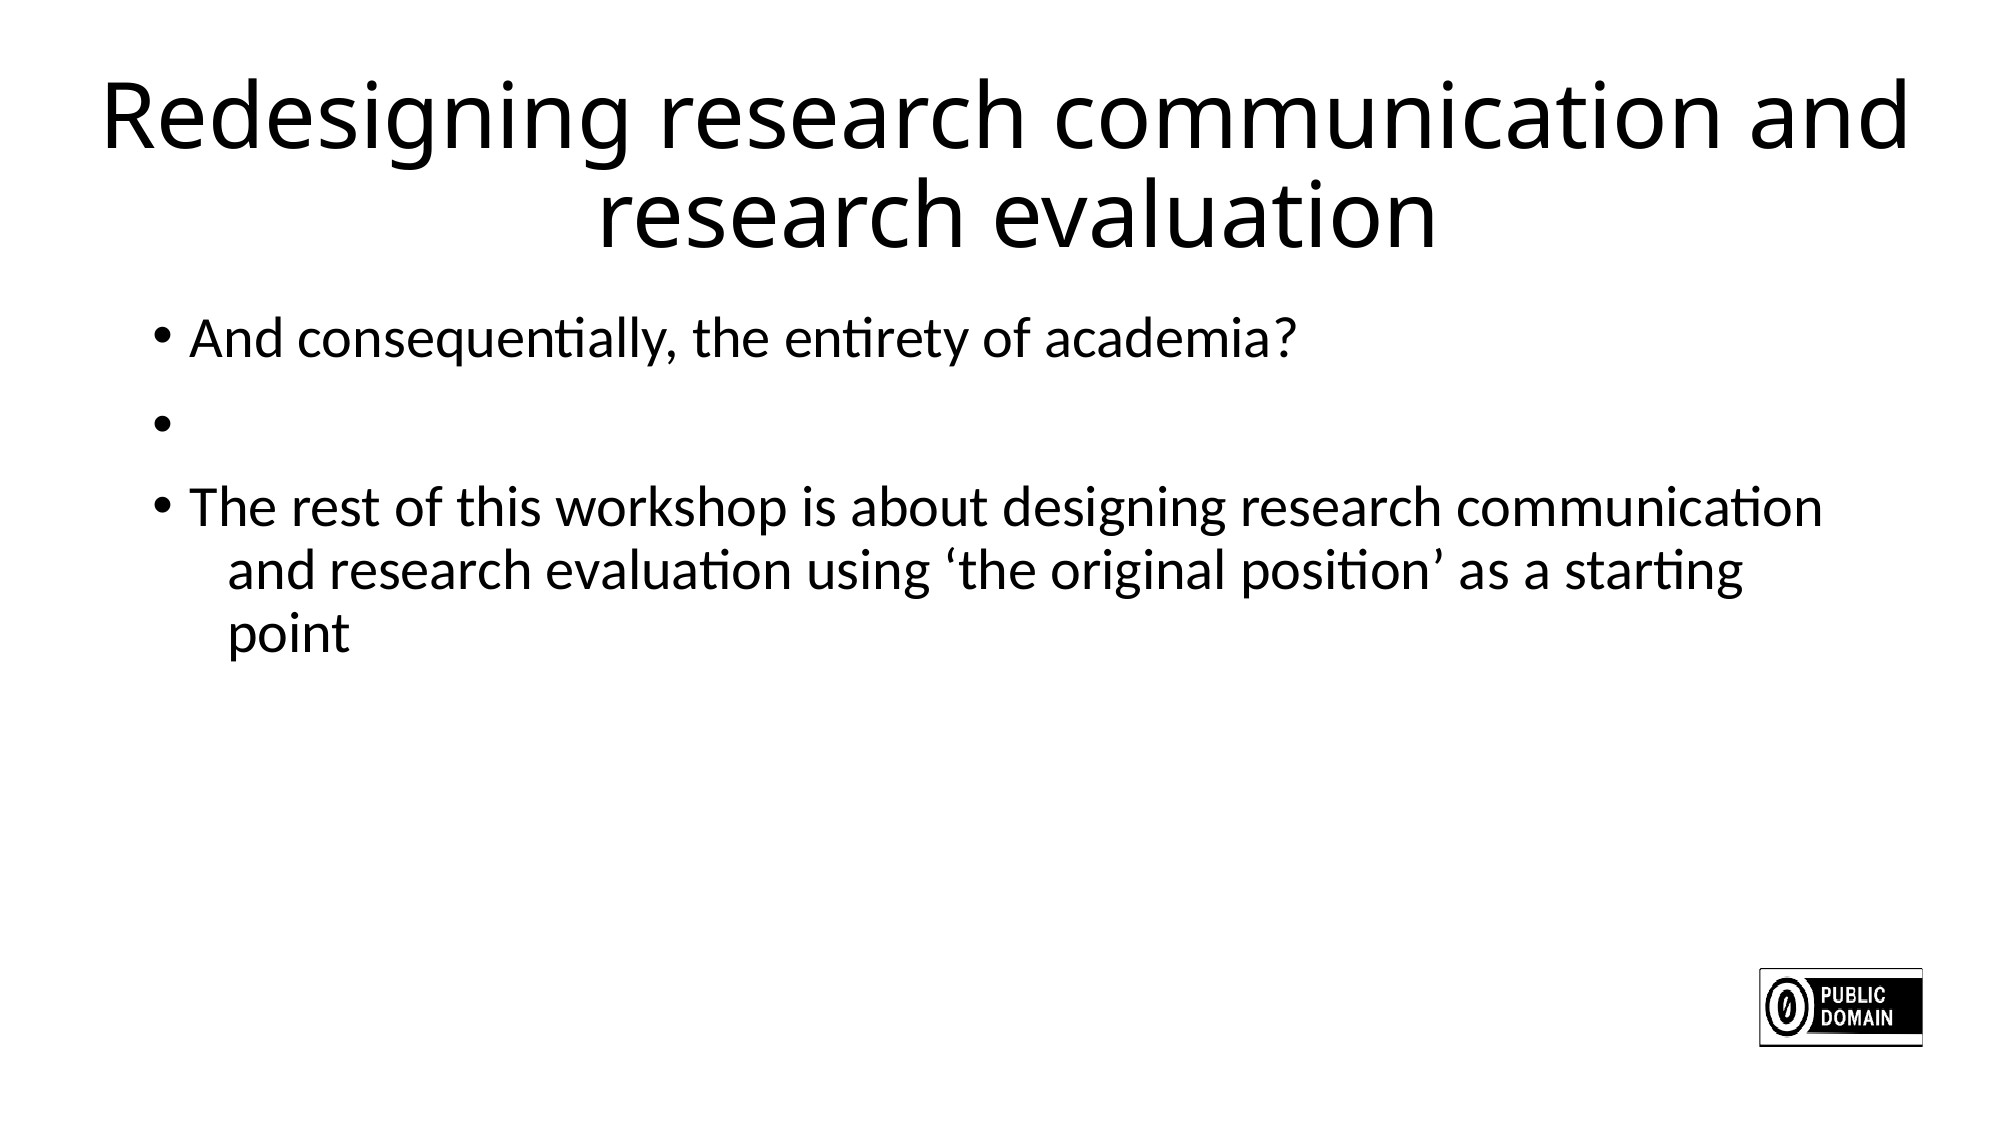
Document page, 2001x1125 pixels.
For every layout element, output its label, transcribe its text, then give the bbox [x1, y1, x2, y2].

list And consequentially, the entirety of academia? The rest of this workshop is about designing research communication and research evaluation using ‘the original position’ as a starting point [137, 299, 1874, 1014]
title Redesigning research communication and research evaluation [38, 59, 2000, 278]
text_box [1759, 969, 1923, 1047]
